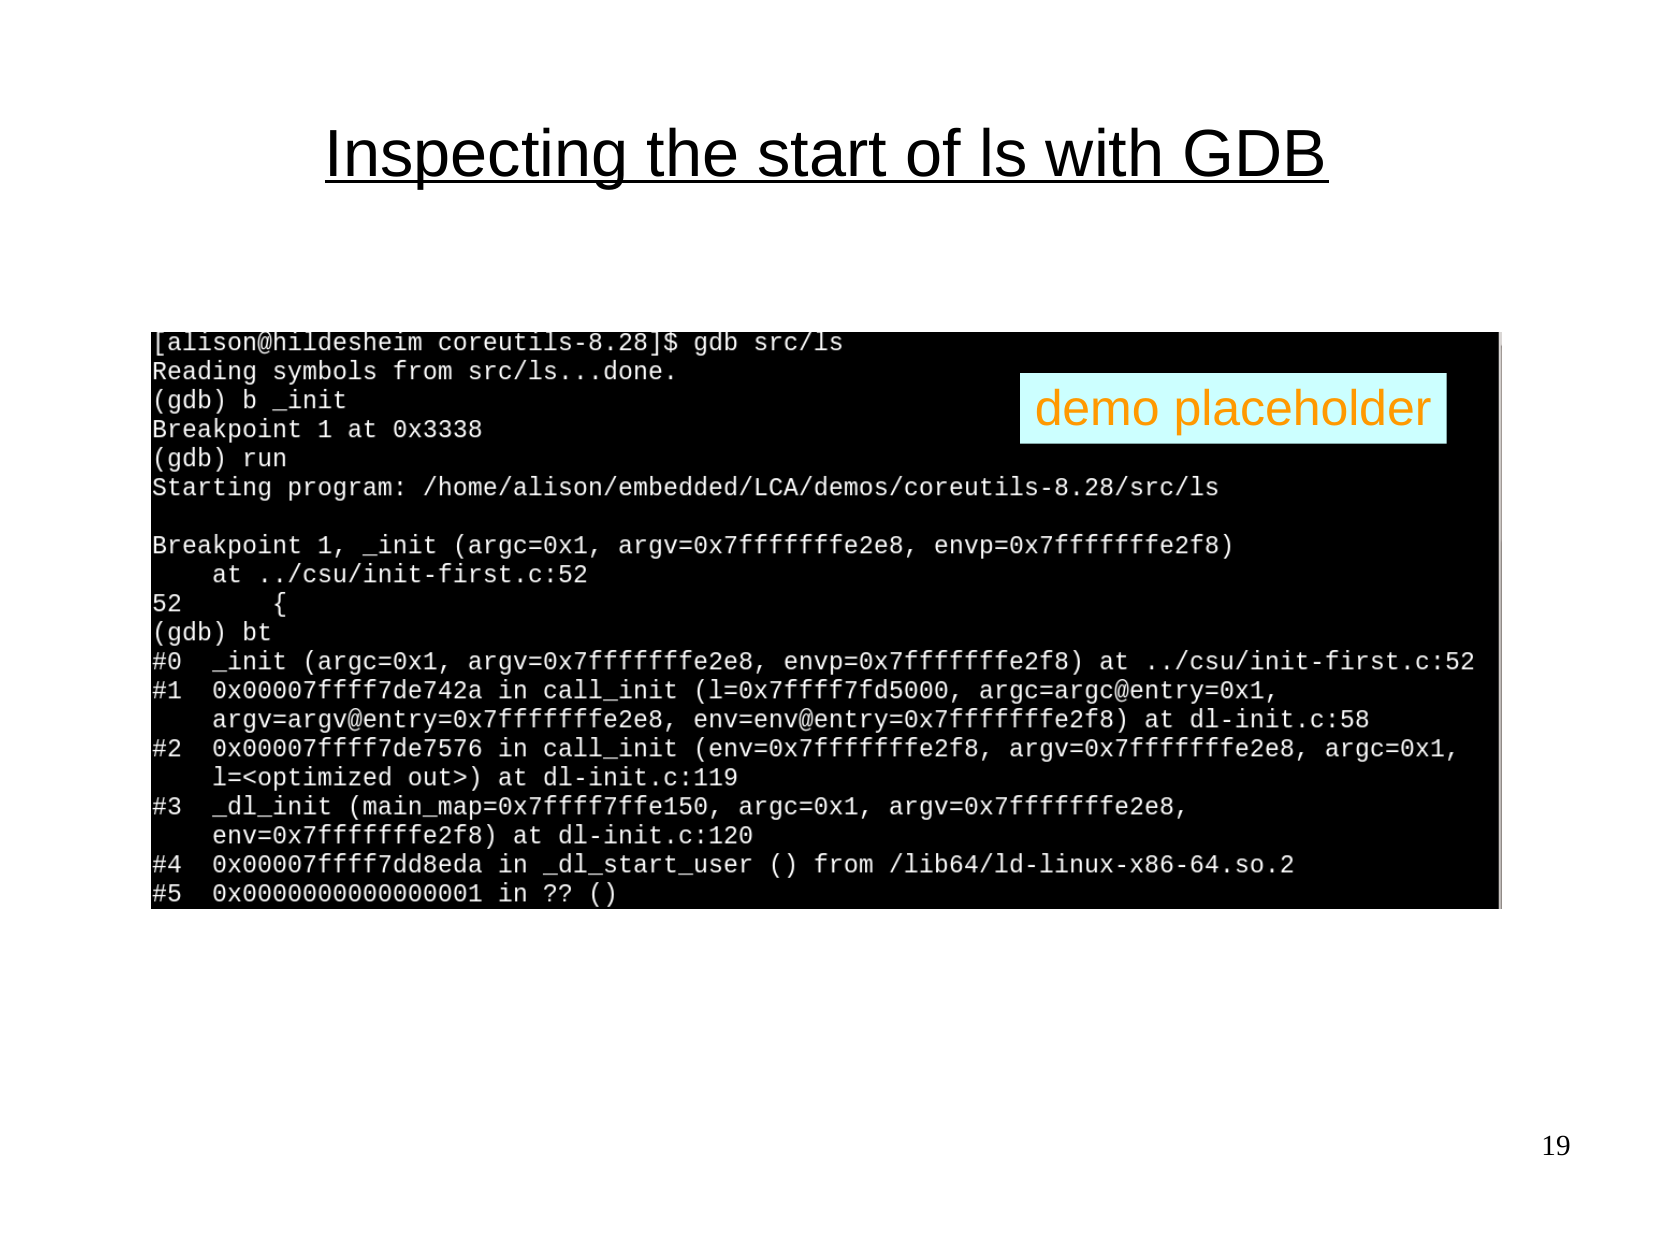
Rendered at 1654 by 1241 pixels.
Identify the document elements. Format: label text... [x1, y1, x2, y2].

title Inspecting the start of ls with GDB [82, 49, 1571, 257]
picture [151, 332, 1502, 909]
text_box demo placeholder [1020, 373, 1447, 436]
